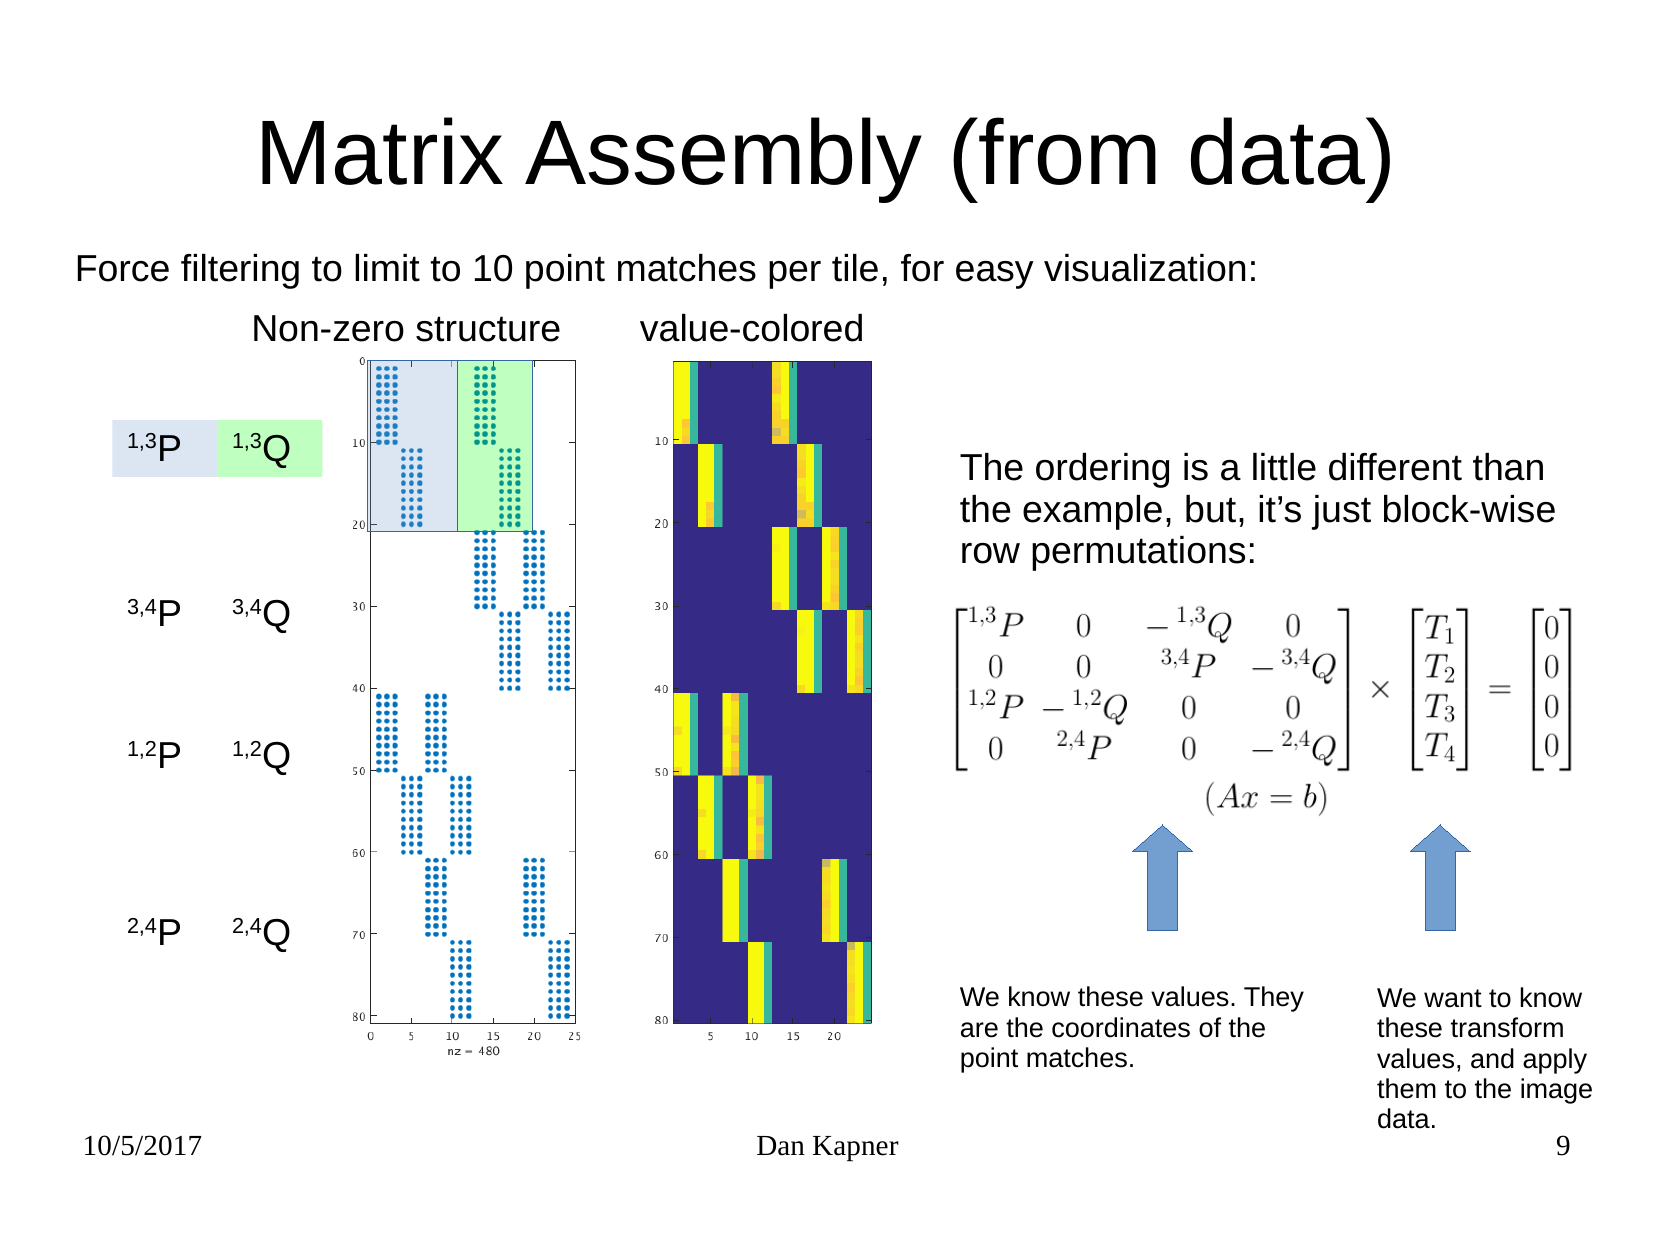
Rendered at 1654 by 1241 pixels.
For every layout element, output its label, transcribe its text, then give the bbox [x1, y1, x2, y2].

text_box 3,4Q [217, 585, 323, 643]
text_box [1410, 824, 1471, 931]
text_box 1,3Q [217, 420, 323, 477]
title Matrix Assembly (from data) [82, 49, 1571, 257]
text_box [1132, 824, 1193, 931]
text_box We know these values. They are the coordinates of the point matches. [945, 975, 1336, 1081]
text_box The ordering is a little different than the example, but, it’s just block-wise row permutations: [945, 438, 1621, 580]
picture [127, 300, 905, 1113]
picture [943, 577, 1591, 834]
text_box Non-zero structure [236, 300, 597, 398]
text_box 1,2P [112, 727, 217, 784]
text_box 1,2Q [217, 727, 323, 784]
text_box Force filtering to limit to 10 point matches per tile, for easy visualization: [60, 240, 1471, 338]
text_box 3,4P [112, 585, 217, 643]
text_box 2,4Q [217, 904, 323, 962]
text_box 1,3P [112, 420, 217, 477]
text_box 2,4P [112, 904, 217, 962]
text_box [367, 360, 533, 532]
text_box We want to know these transform values, and apply them to the image data. [1362, 975, 1636, 1142]
text_box value-colored [625, 300, 986, 398]
